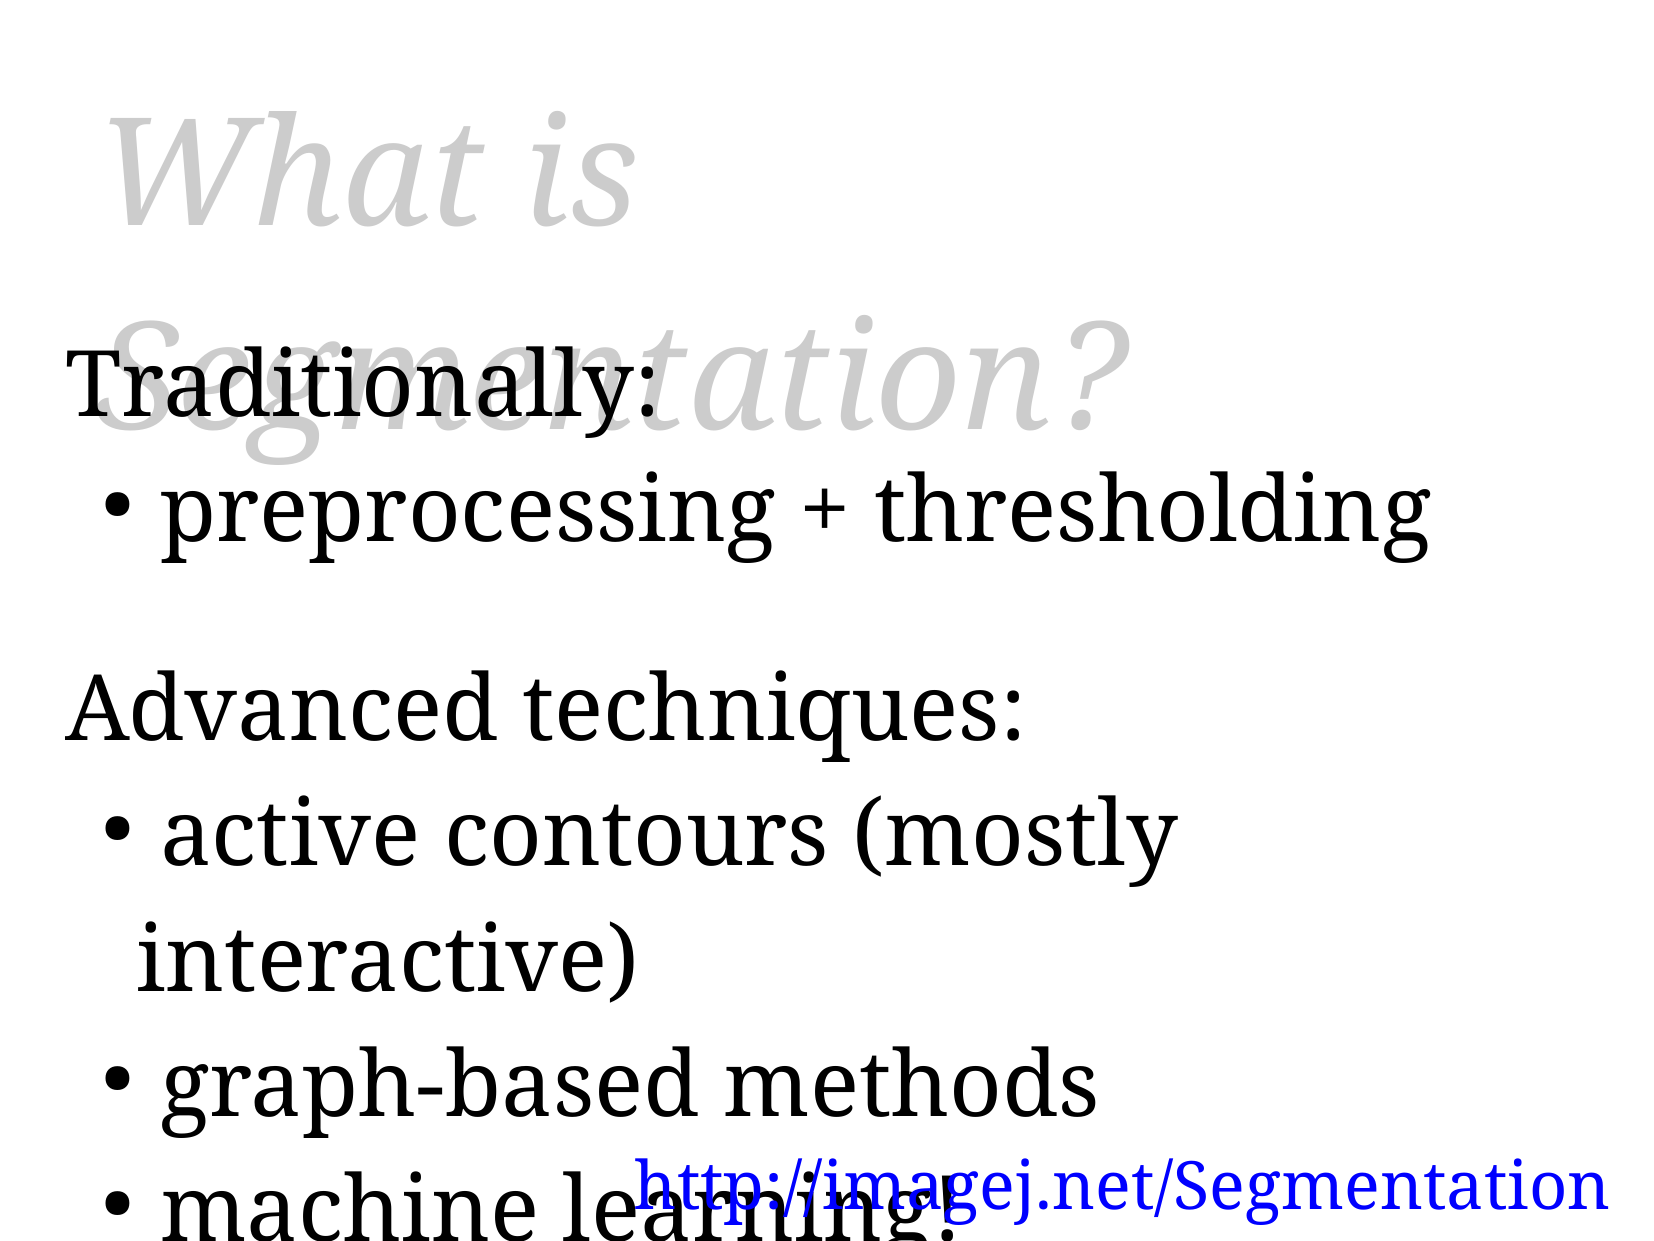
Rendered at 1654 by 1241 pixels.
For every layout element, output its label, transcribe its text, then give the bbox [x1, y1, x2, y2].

text_box http://imagej.net/Segmentation [51, 1131, 1627, 1220]
text_box Traditionally: preprocessing + thresholding Advanced techniques: active contours (mostly interactive) graph-based methods machine learning! [50, 311, 1626, 1139]
text_box What is Segmentation? [81, 57, 1654, 239]
